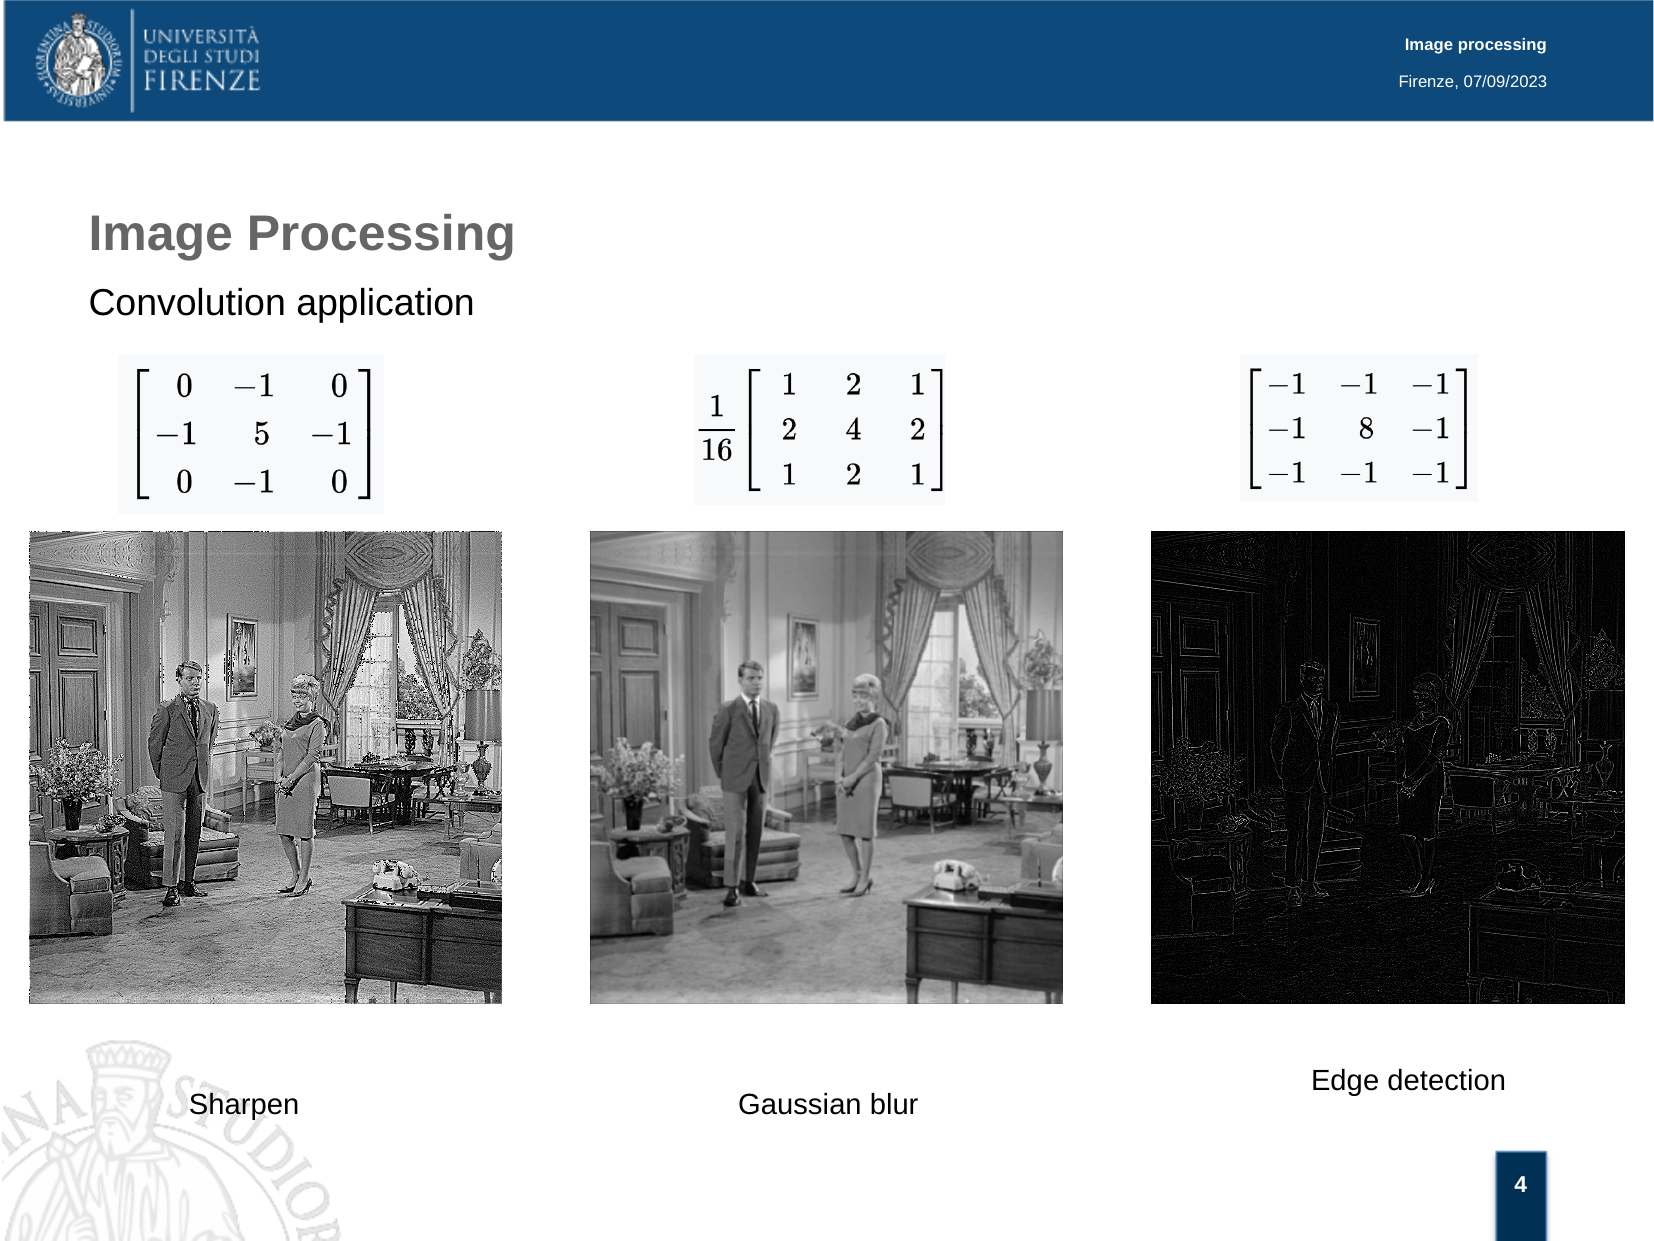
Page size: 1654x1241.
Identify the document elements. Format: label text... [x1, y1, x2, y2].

text_box Image processing Firenze, 07/09/2023 [685, 24, 1548, 102]
picture [2, 0, 1654, 1241]
text_box Gaussian blur [738, 1062, 945, 1146]
text_box Sharpen [189, 1062, 325, 1146]
text_box Image Processing Convolution application [88, 177, 532, 324]
text_box Edge detection [1311, 1039, 1536, 1123]
text_box 4 [1505, 1160, 1536, 1208]
